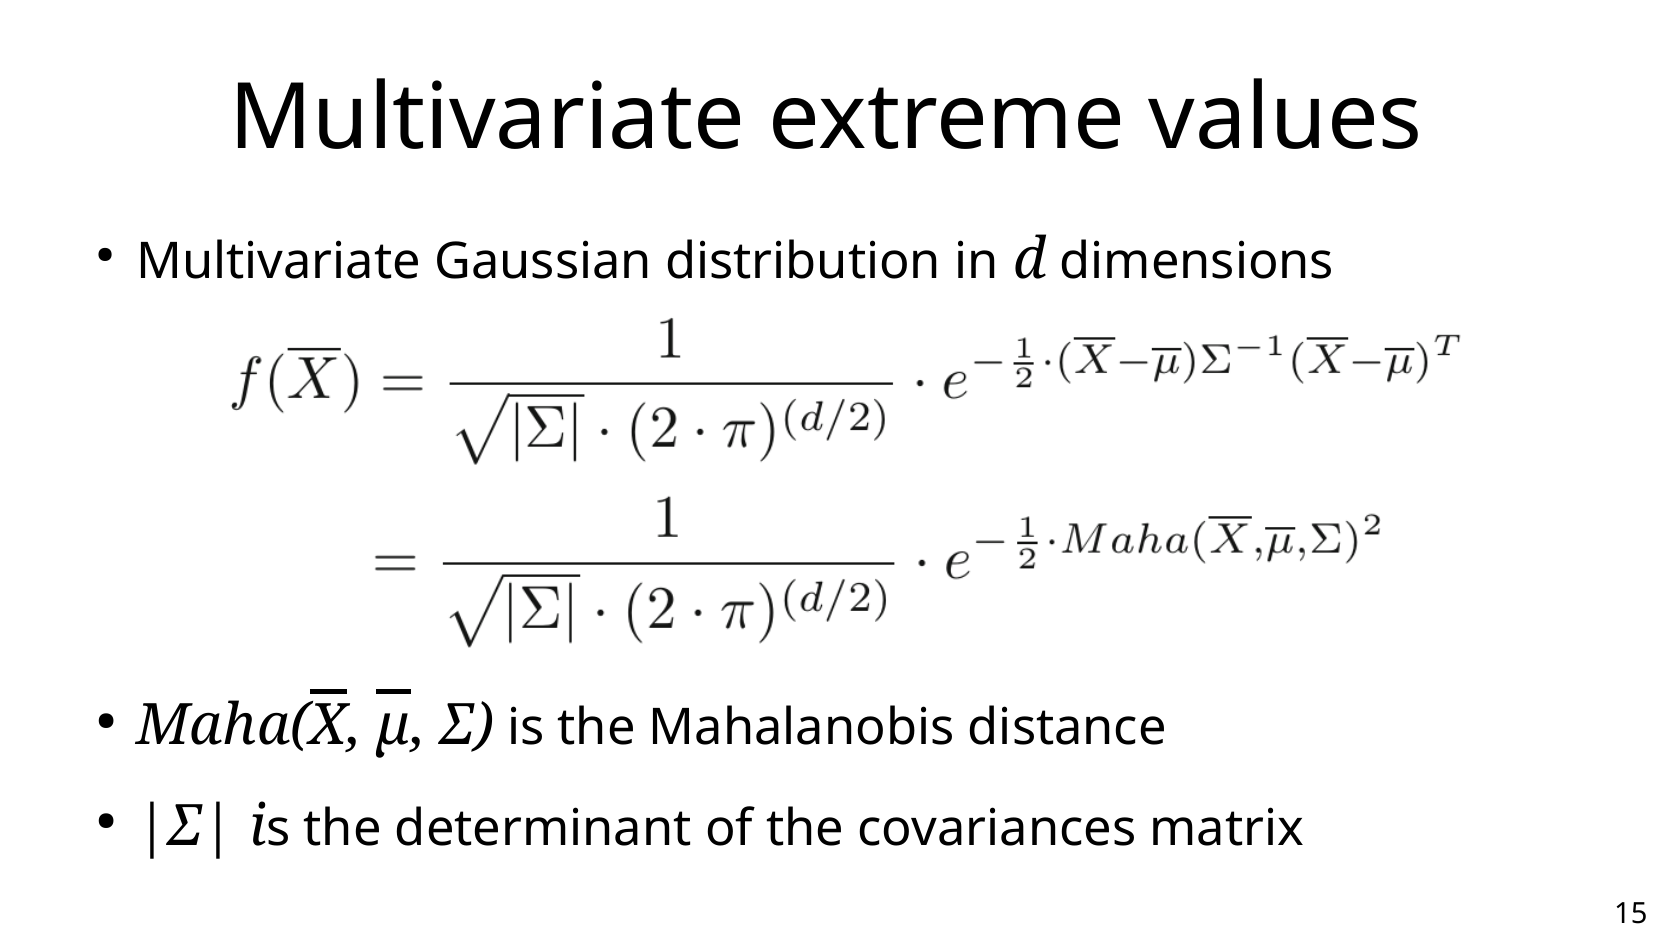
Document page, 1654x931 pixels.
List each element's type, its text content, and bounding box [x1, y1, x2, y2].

title Multivariate extreme values [82, 1, 1571, 217]
picture [205, 285, 1470, 662]
list Multivariate Gaussian distribution in d dimensions Maha(X, μ, Σ) is the Mahalanobis distance |Σ| is the determinant of the covariances matrix [82, 217, 1603, 868]
